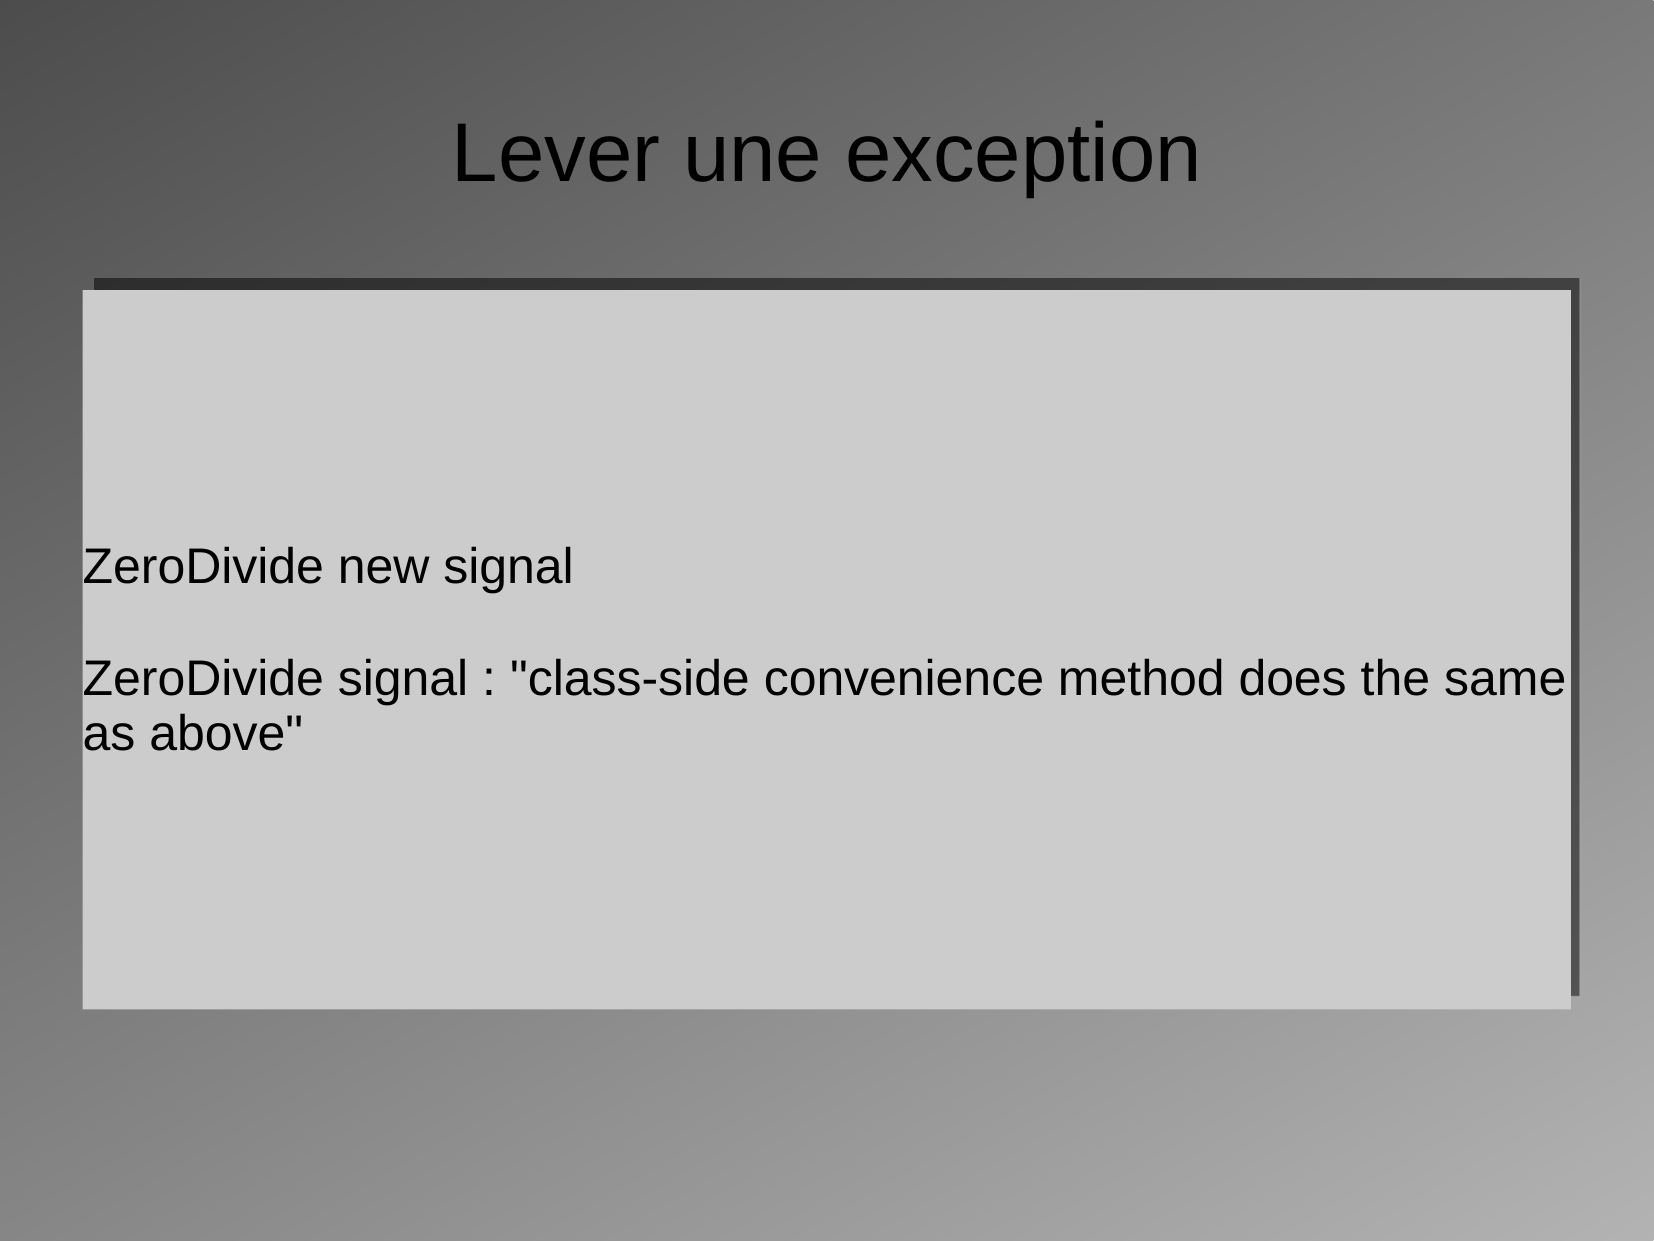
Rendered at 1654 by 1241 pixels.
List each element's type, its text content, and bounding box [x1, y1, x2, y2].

title Lever une exception [82, 49, 1571, 257]
subtitle ZeroDivide new signal ZeroDivide signal : "class-side convenience method does the same as above" [82, 290, 1571, 1010]
